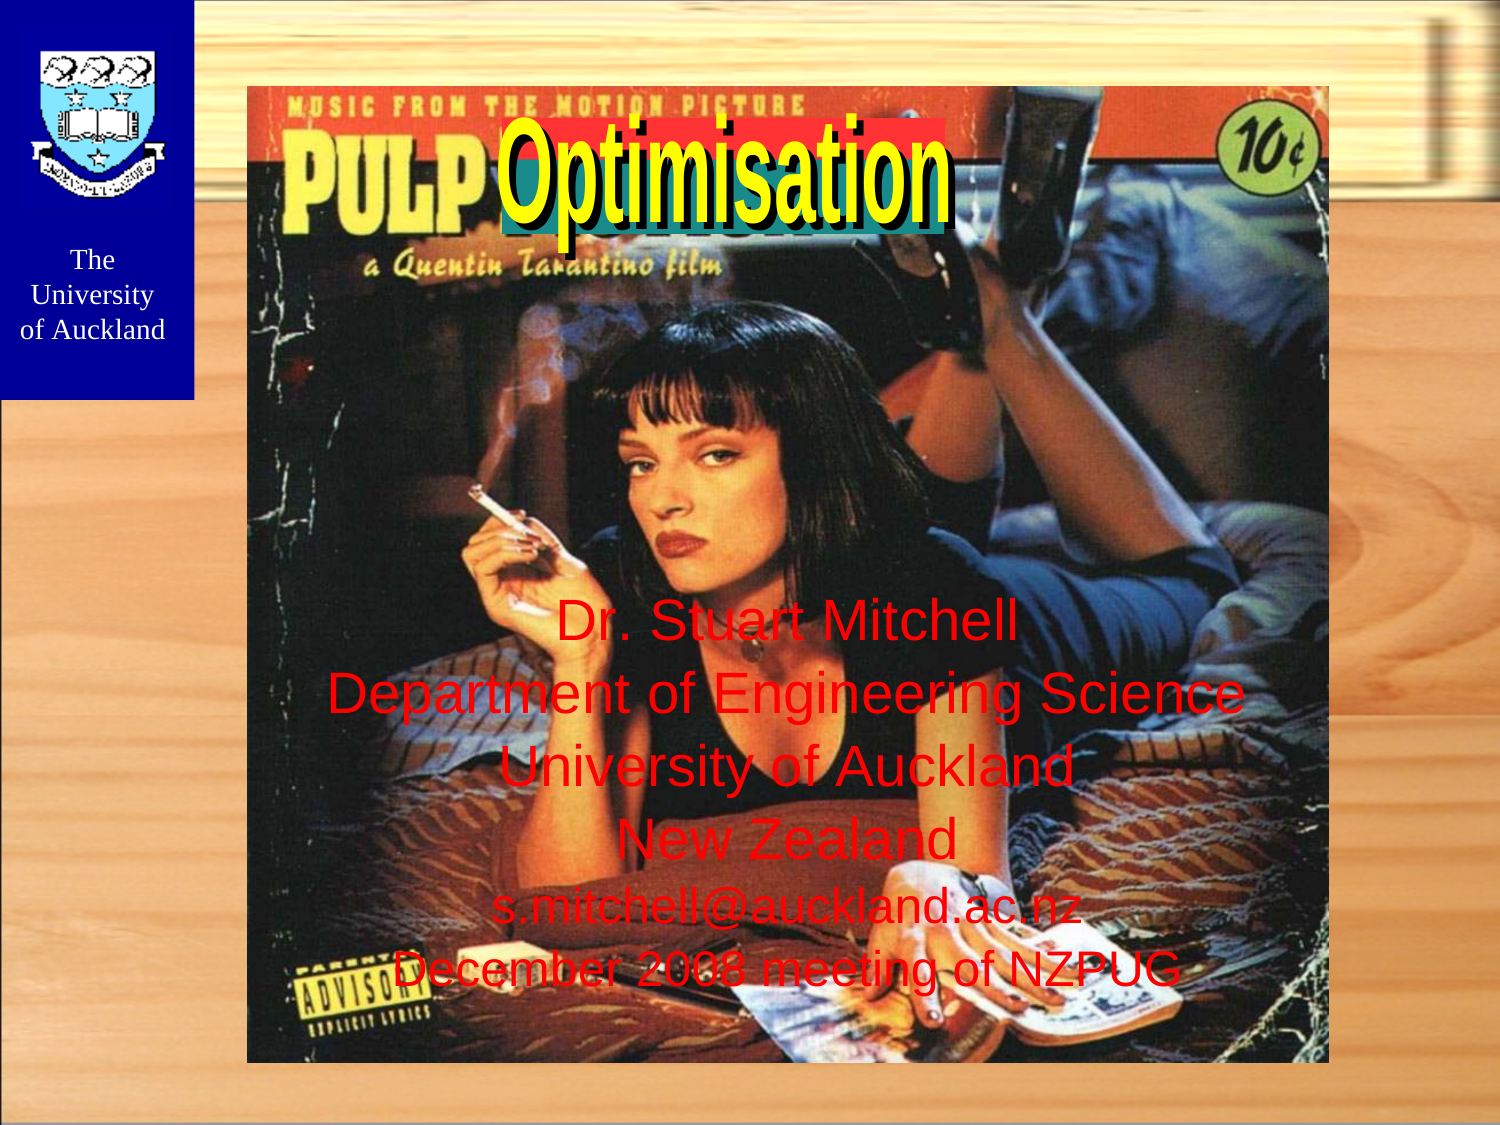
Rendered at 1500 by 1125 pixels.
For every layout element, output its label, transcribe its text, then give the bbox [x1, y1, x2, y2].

text_box The University of Auckland [5, 232, 181, 353]
picture [0, 0, 1500, 1125]
subtitle Dr. Stuart Mitchell Department of Engineering Science University of Auckland New Zealand s.mitchell@auckland.ac.nz December 2008 meeting of NZPUG [135, 586, 1365, 1074]
text_box Optimisation [480, 65, 969, 260]
text_box [0, 0, 195, 400]
picture [20, 24, 171, 210]
